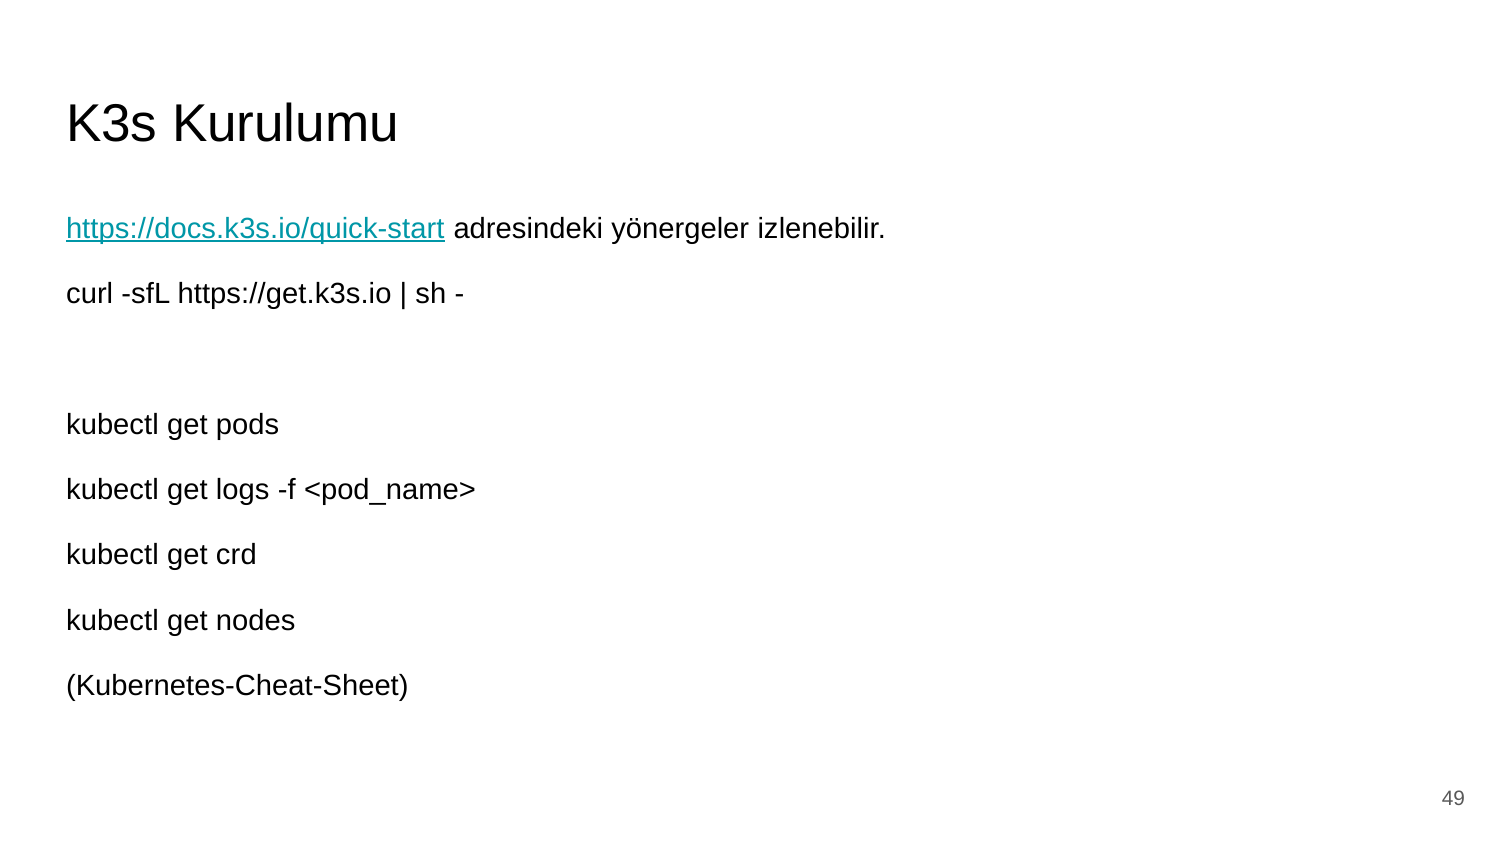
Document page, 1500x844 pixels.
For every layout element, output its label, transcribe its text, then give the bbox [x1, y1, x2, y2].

title K3s Kurulumu [51, 72, 1449, 167]
slide_number <number> [1389, 764, 1480, 830]
list https://docs.k3s.io/quick-start adresindeki yönergeler izlenebilir. curl -sfL https://get.k3s.io | sh - kubectl get pods kubectl get logs -f <pod_name> kubectl get crd kubectl get nodes (Kubernetes-Cheat-Sheet) [51, 189, 1449, 750]
